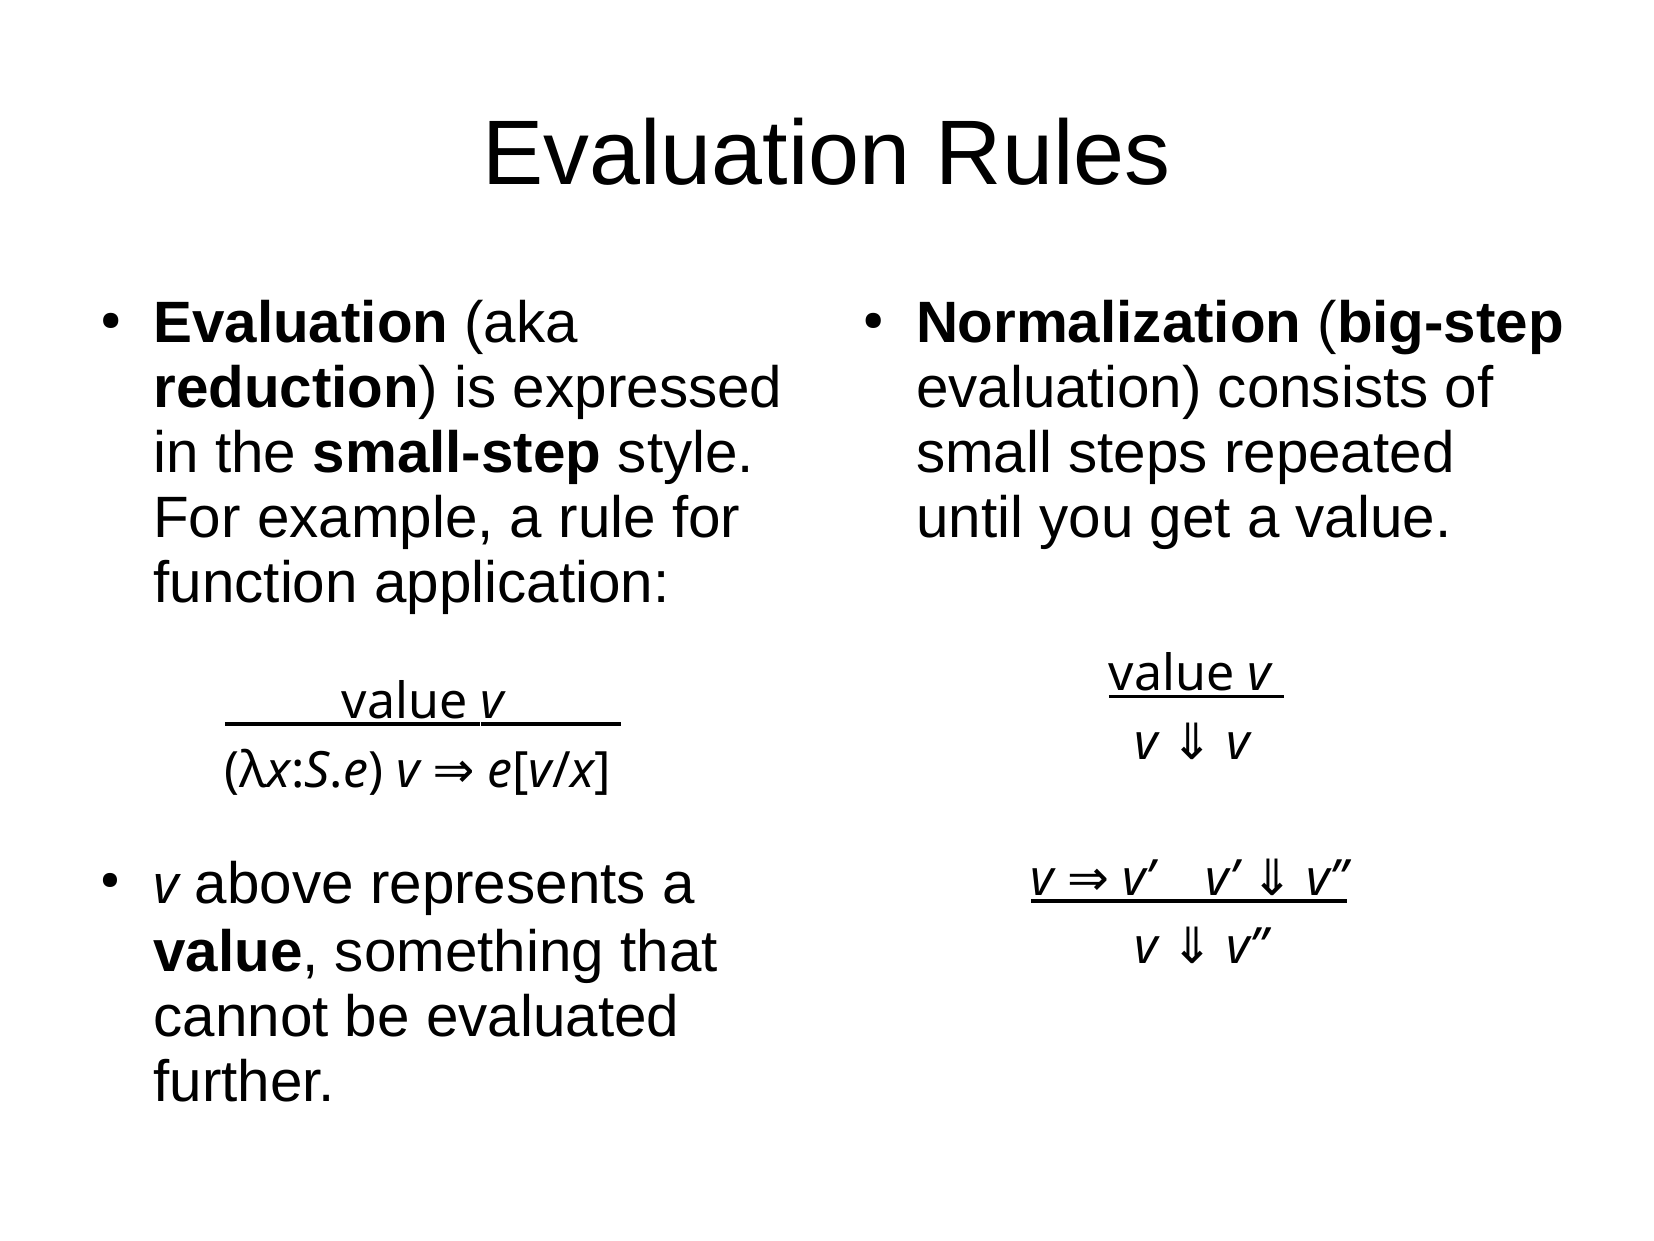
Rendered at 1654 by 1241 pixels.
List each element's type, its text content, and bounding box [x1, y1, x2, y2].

text_box value v v ⇓ v v ⇒ vʹ vʹ ⇓ vʺ v ⇓ vʺ [990, 630, 1471, 949]
text_box value v (λx:S.e) v ⇒ e[v/x] [210, 657, 691, 845]
list Evaluation (aka reduction) is expressed in the small-step style. For example, a rule for function application: [82, 290, 809, 620]
list v above represents a value, something that cannot be evaluated further. [82, 845, 809, 1126]
title Evaluation Rules [82, 49, 1571, 257]
list Normalization (big-step evaluation) consists of small steps repeated until you get a value. [845, 290, 1572, 616]
